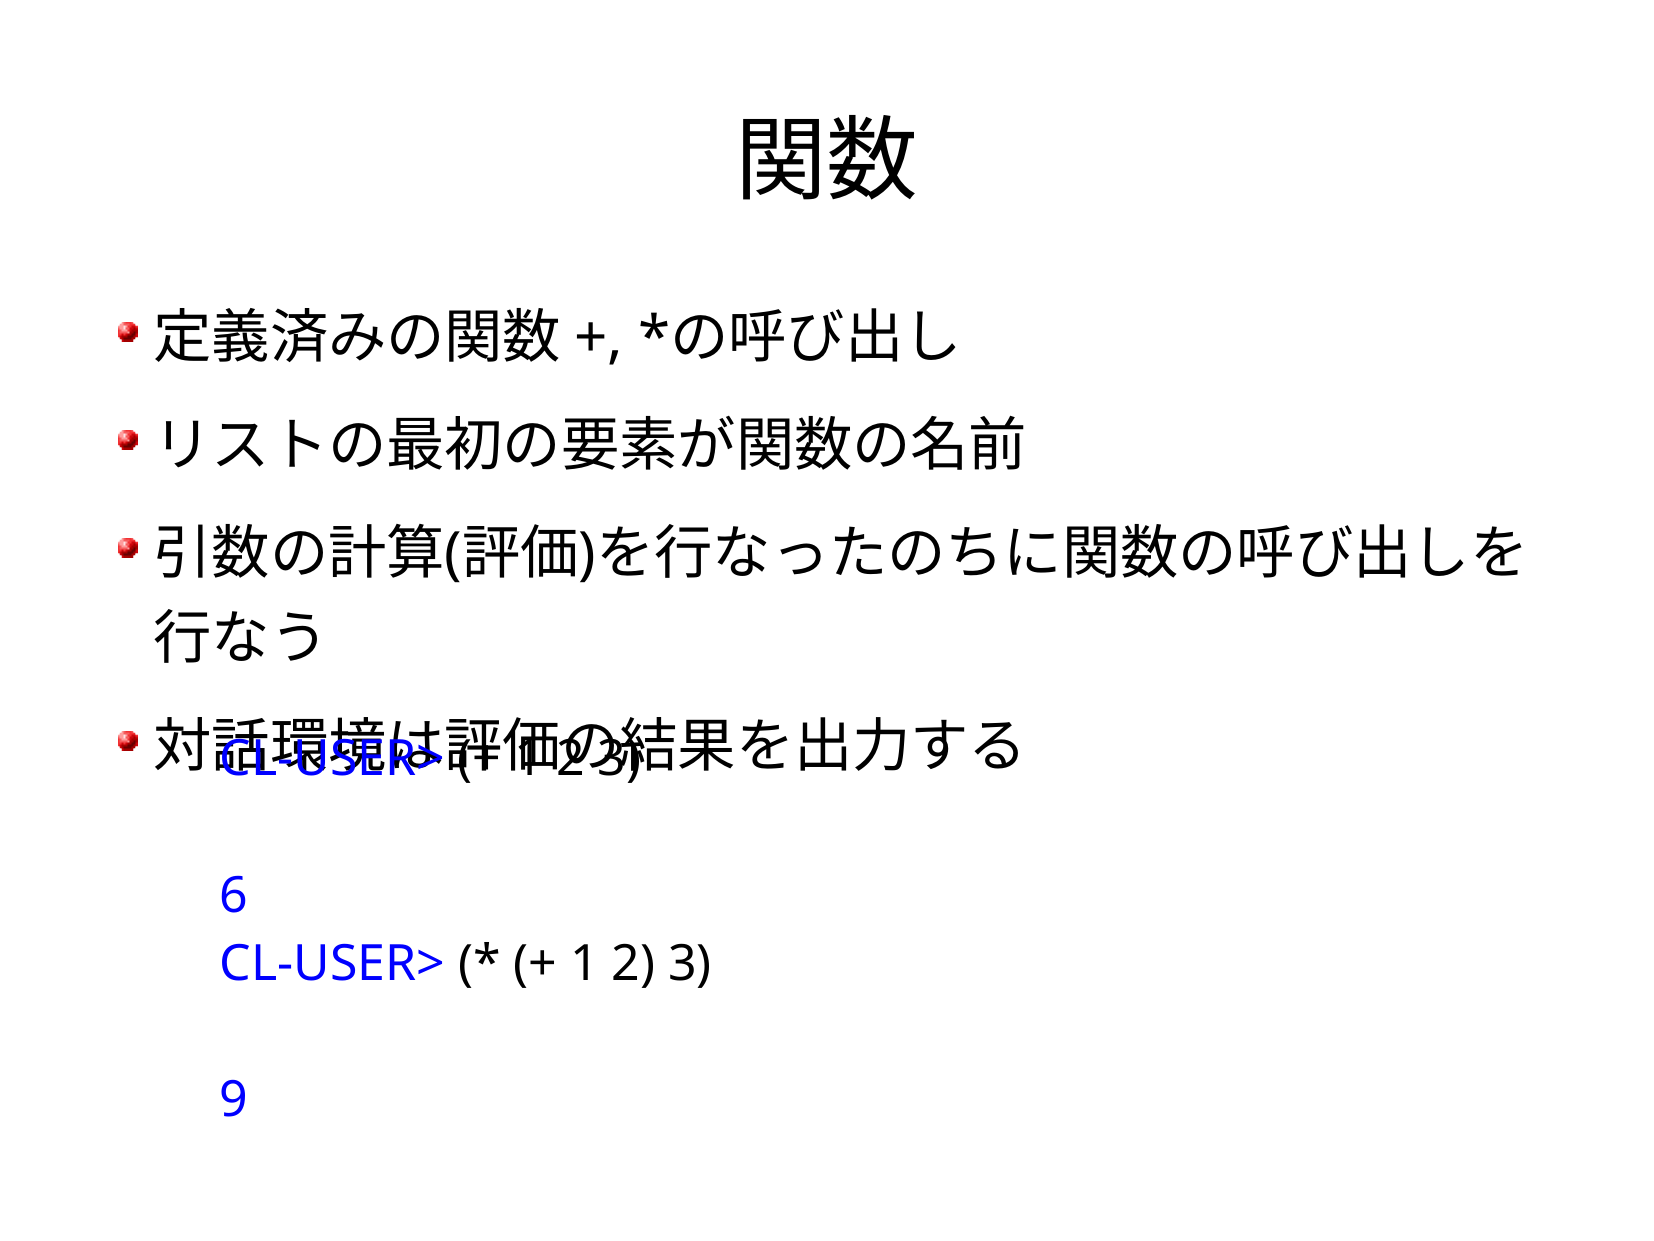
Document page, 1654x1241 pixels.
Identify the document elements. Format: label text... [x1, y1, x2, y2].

title 関数 [82, 56, 1571, 250]
text_box CL-USER> (+ 1 2 3) 6 CL-USER> (* (+ 1 2) 3) 9 [205, 714, 785, 1069]
list 定義済みの関数 +, *の呼び出し リストの最初の要素が関数の名前 引数の計算(評価)を行なったのちに関数の呼び出しを行なう 対話環境は評価の結果を出力する [82, 290, 1571, 1109]
